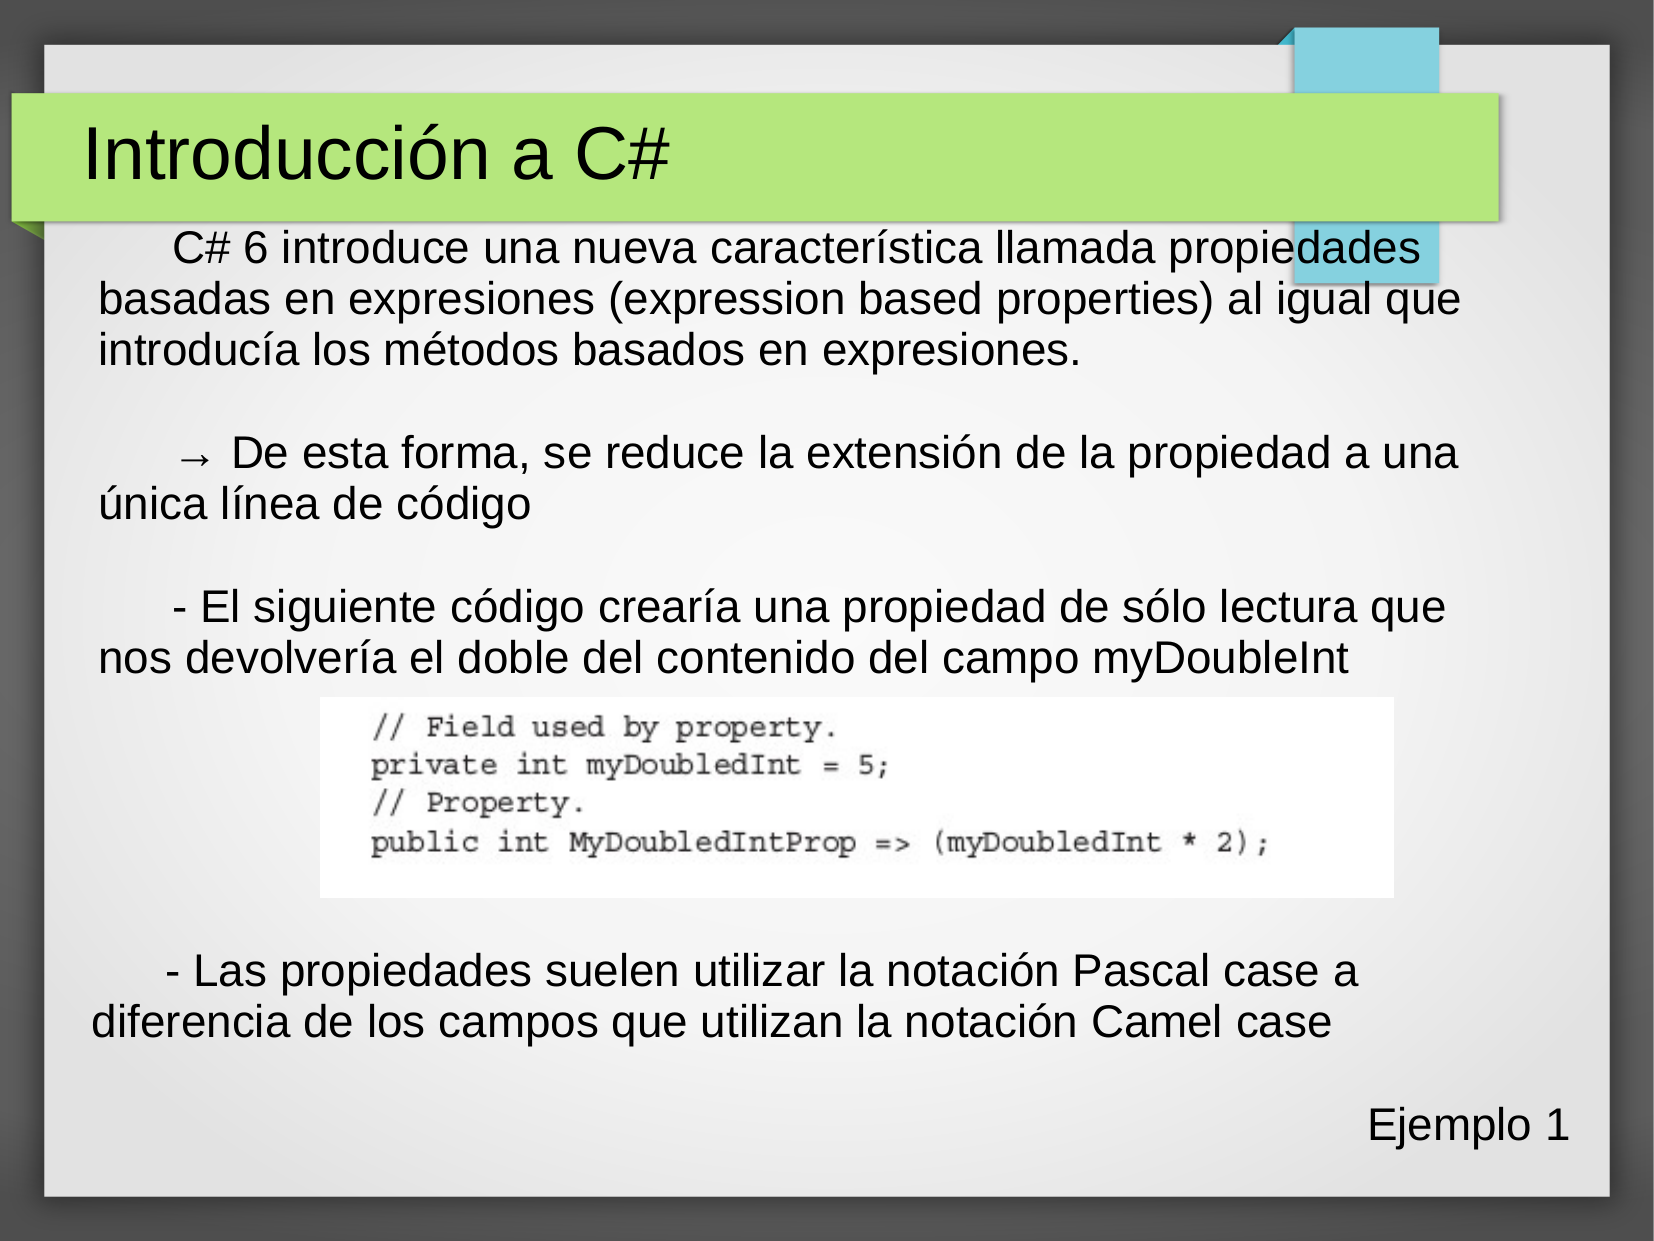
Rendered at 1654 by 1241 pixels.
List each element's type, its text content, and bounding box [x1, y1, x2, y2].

text_box Ejemplo 1 [956, 1098, 1571, 1150]
title Introducción a C# [82, 94, 1264, 213]
picture [0, 0, 1654, 1241]
title - Las propiedades suelen utilizar la notación Pascal case a diferencia de los campos que utilizan la notación Camel case [91, 944, 1501, 1063]
title C# 6 introduce una nueva característica llamada propiedades basadas en expresiones (expression based properties) al igual que introducía los métodos basados en expresiones. → De esta forma, se reduce la extensión de la propiedad a una única línea de código - El siguiente código crearía una propiedad de sólo lectura que nos devolvería el doble del contenido del campo myDoubleInt [98, 221, 1507, 686]
